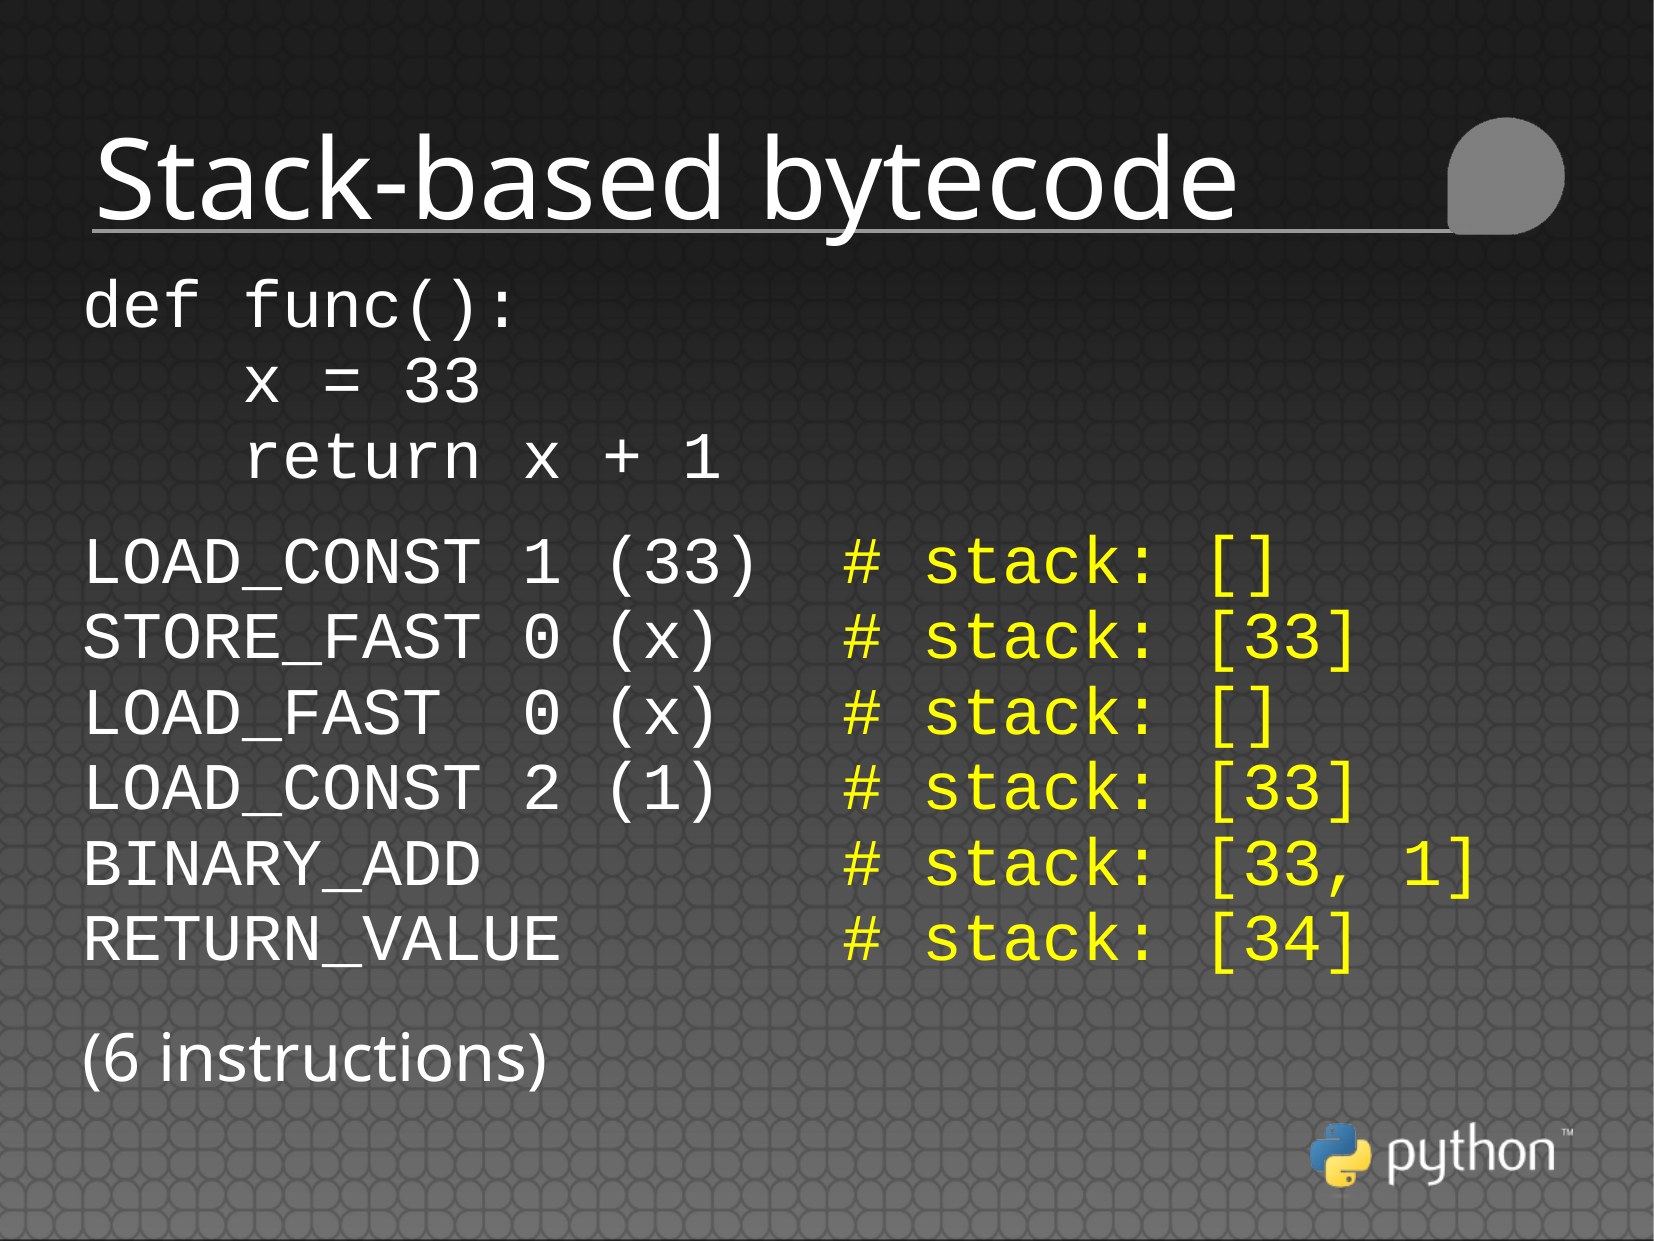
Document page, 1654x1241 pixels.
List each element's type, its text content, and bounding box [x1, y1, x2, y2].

picture [0, 0, 1654, 1241]
list def func(): x = 33 return x + 1 LOAD_CONST 1 (33) # stack: [] STORE_FAST 0 (x) # stack: [33] LOAD_FAST 0 (x) # stack: [] LOAD_CONST 2 (1) # stack: [33] BINARY_ADD # stack: [33, 1] RETURN_VALUE # stack: [34] (6 instructions) [82, 271, 1571, 1191]
title Stack-based bytecode [94, 100, 1426, 251]
